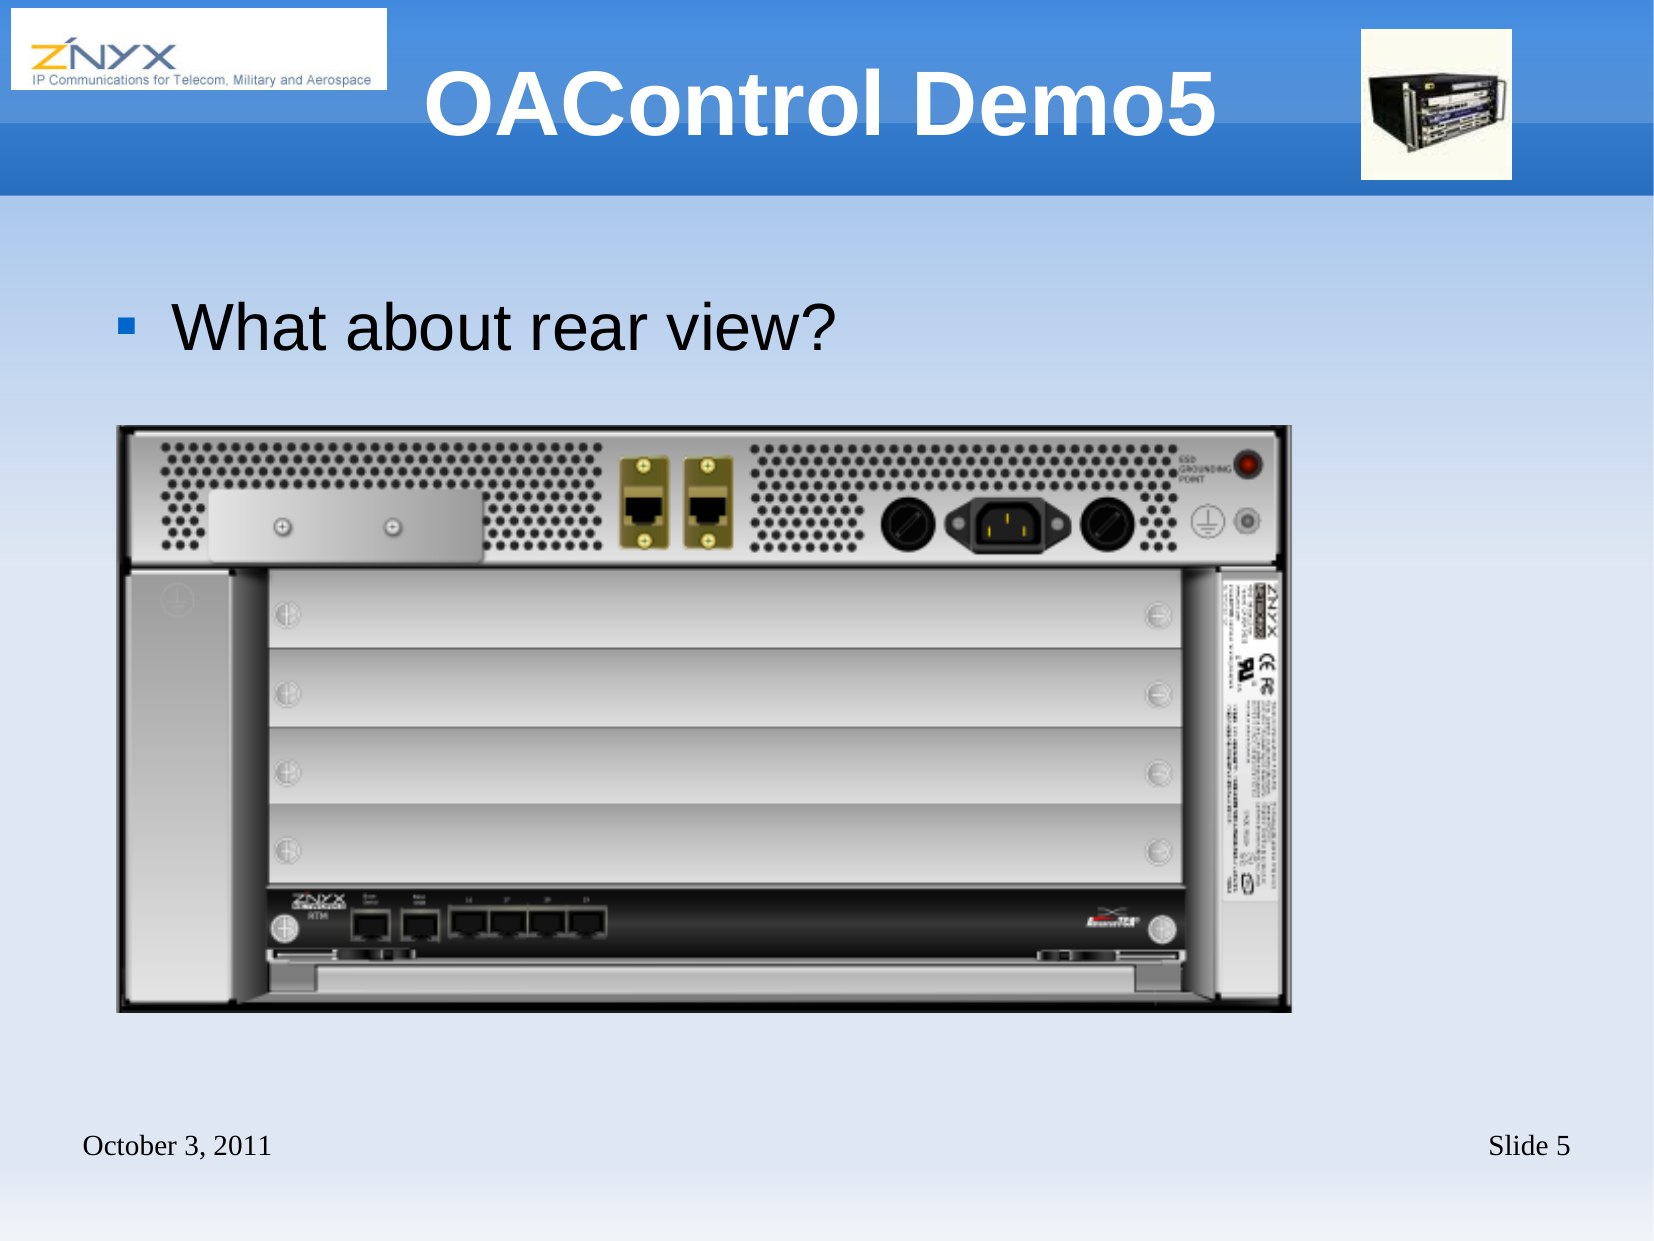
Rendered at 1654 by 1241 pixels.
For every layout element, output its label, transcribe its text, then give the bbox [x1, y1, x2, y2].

title OAControl Demo5 [76, 0, 1565, 208]
list What about rear view? [82, 290, 1571, 1109]
picture [0, 0, 1654, 1241]
